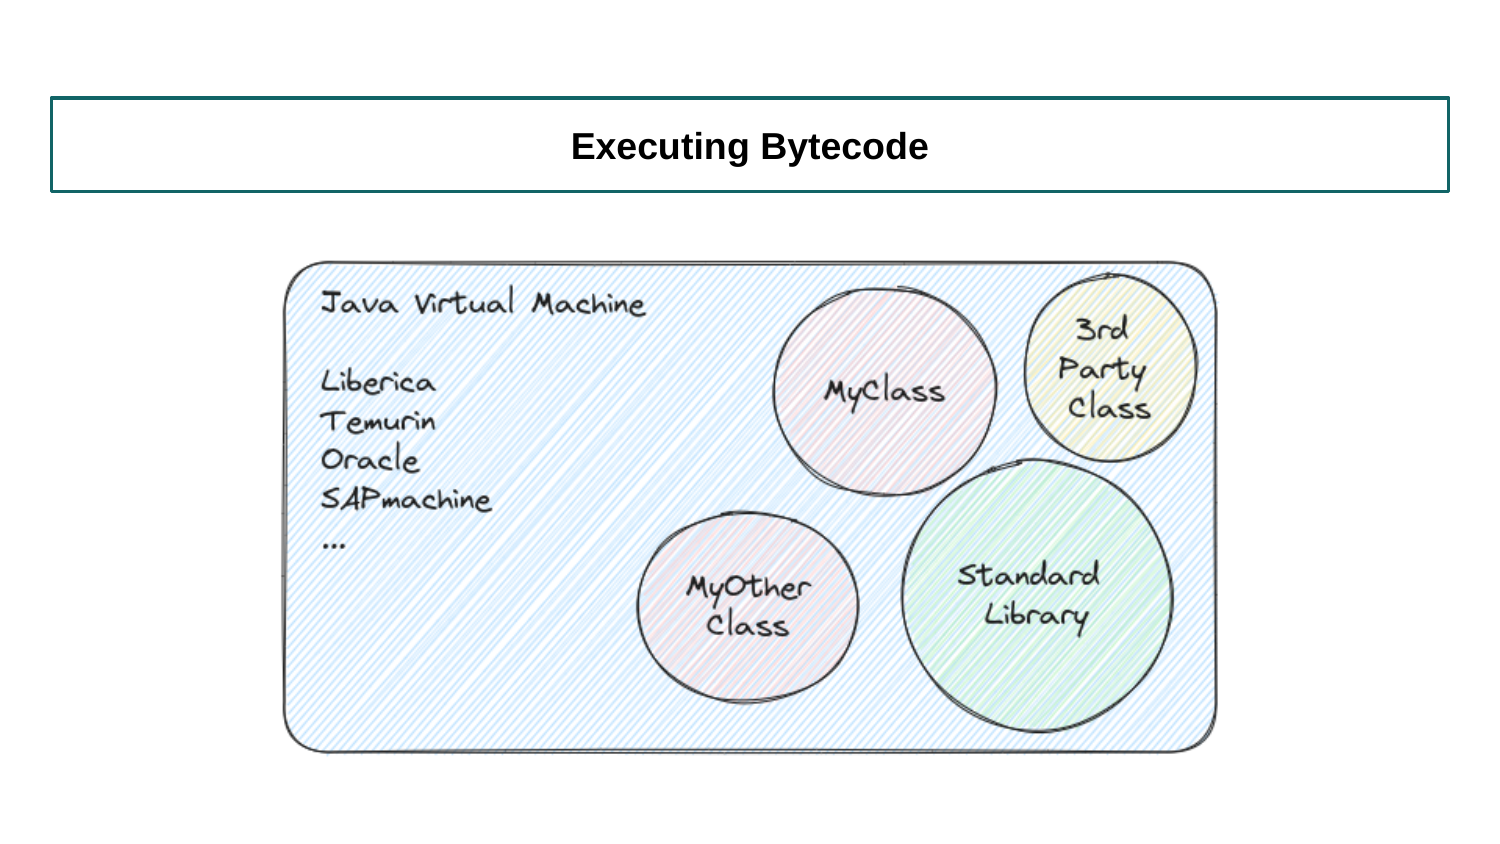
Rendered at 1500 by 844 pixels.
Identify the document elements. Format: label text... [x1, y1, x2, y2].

picture [269, 247, 1232, 768]
title Executing Bytecode [51, 98, 1449, 192]
